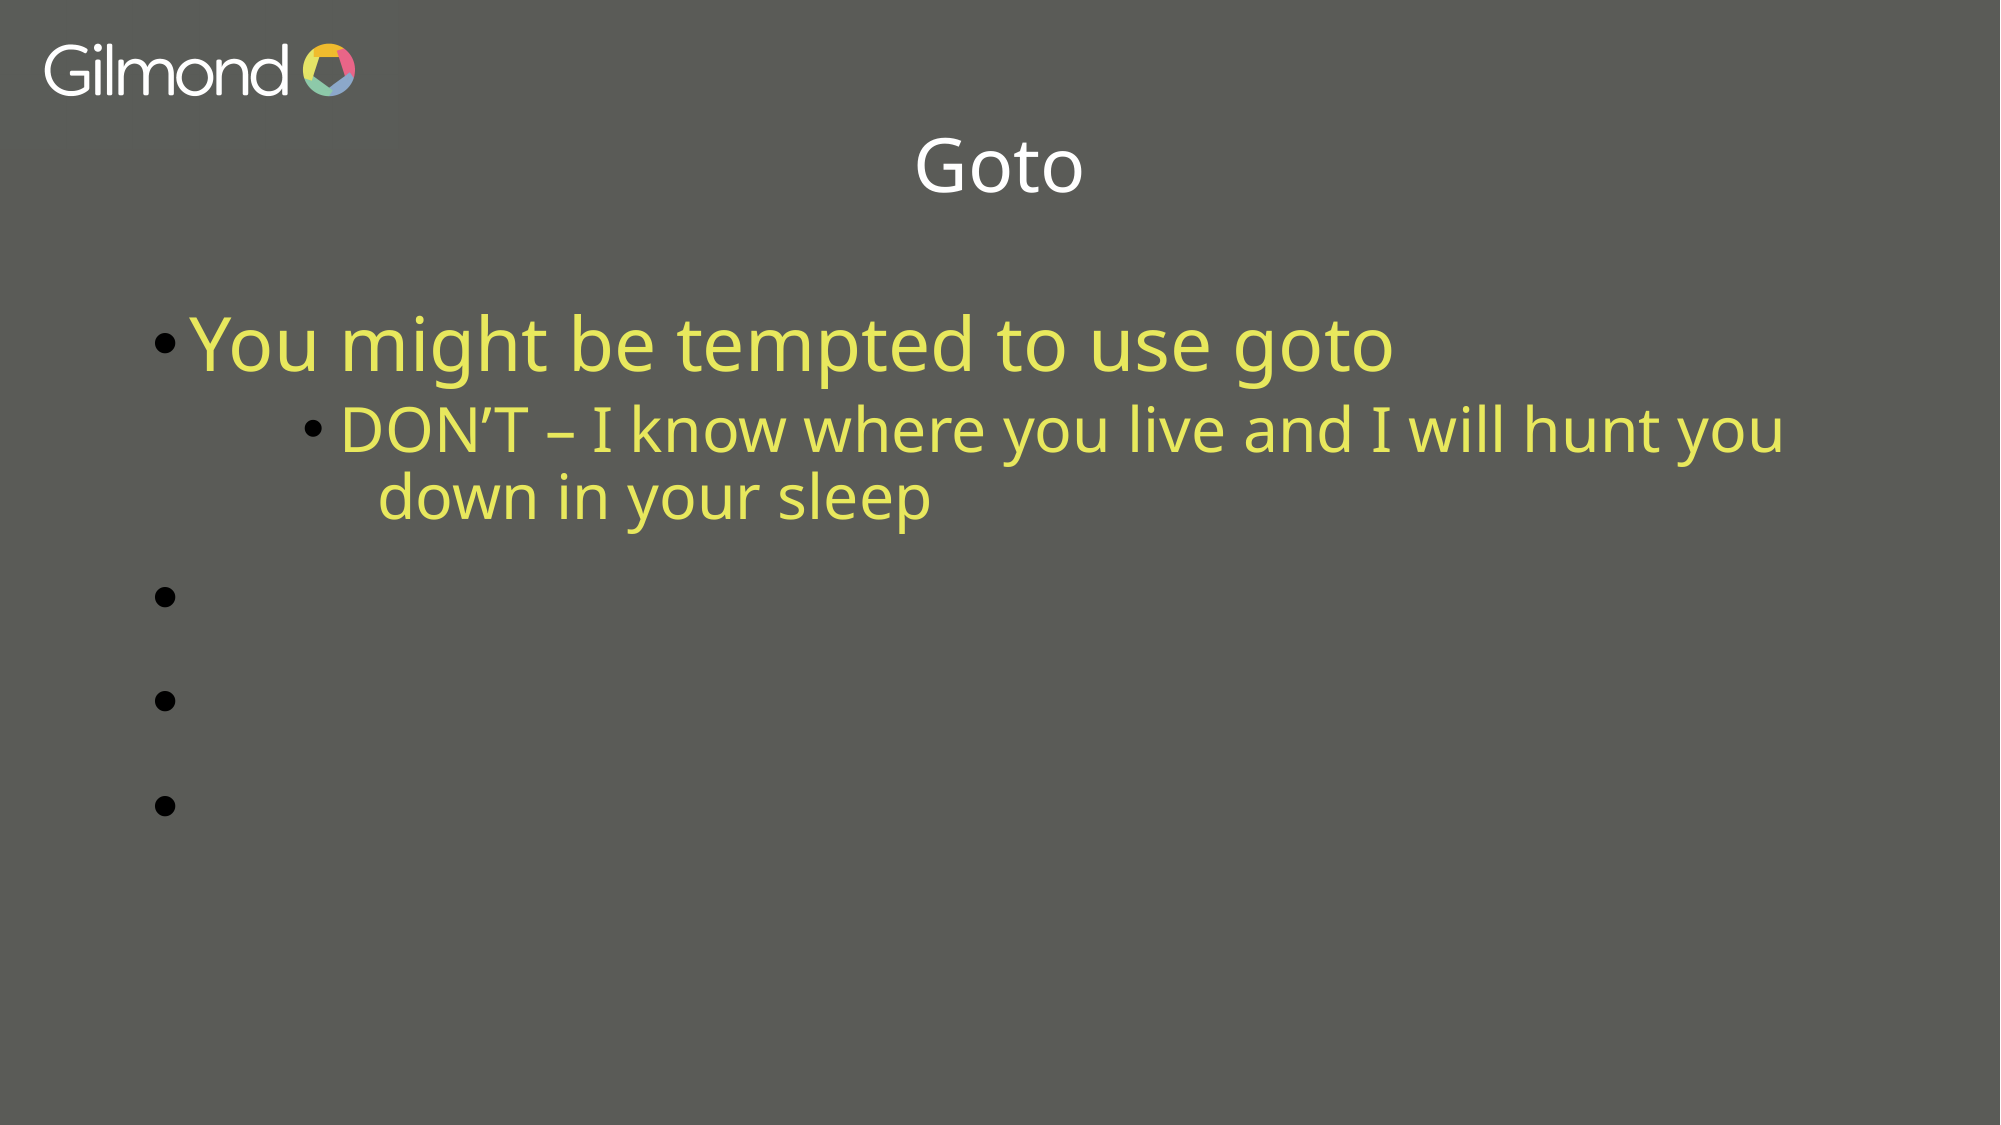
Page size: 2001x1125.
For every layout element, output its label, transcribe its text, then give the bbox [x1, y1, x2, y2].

title Goto [137, 59, 1863, 278]
picture [0, 0, 399, 149]
list You might be tempted to use goto DON’T – I know where you live and I will hunt you down in your sleep [137, 299, 1863, 1014]
